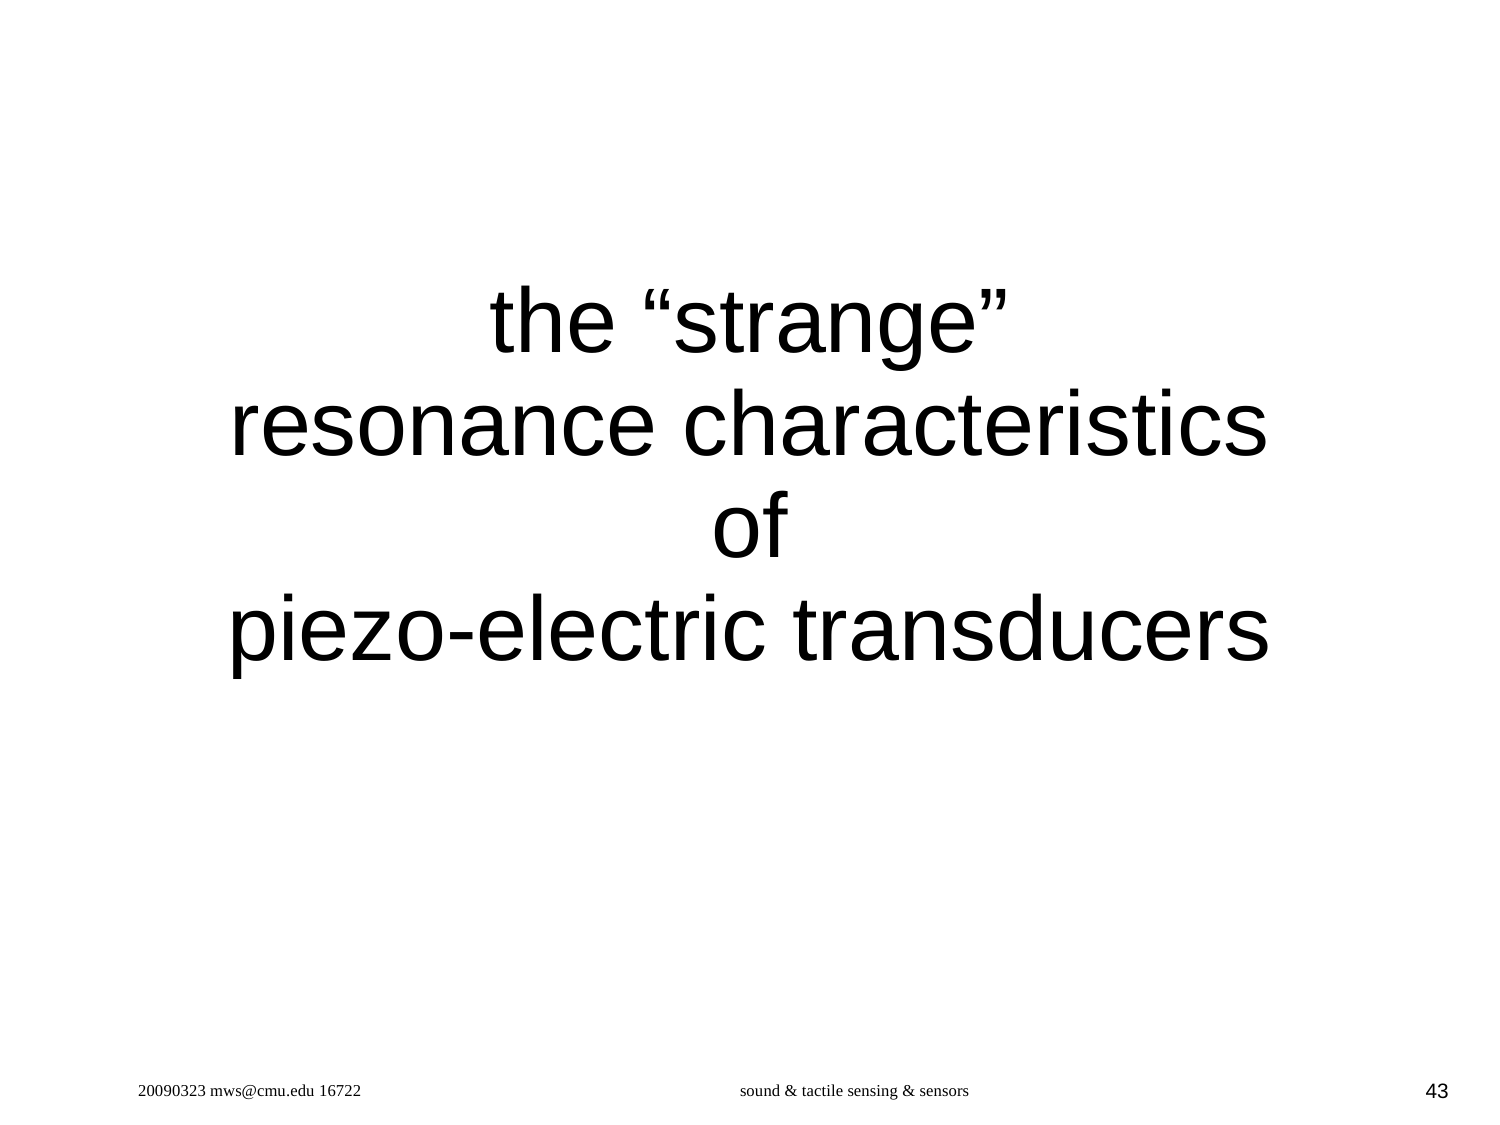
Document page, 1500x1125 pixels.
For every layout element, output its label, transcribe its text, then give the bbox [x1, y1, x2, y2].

title the “strange” resonance characteristics of piezo-electric transducers [112, 237, 1388, 713]
